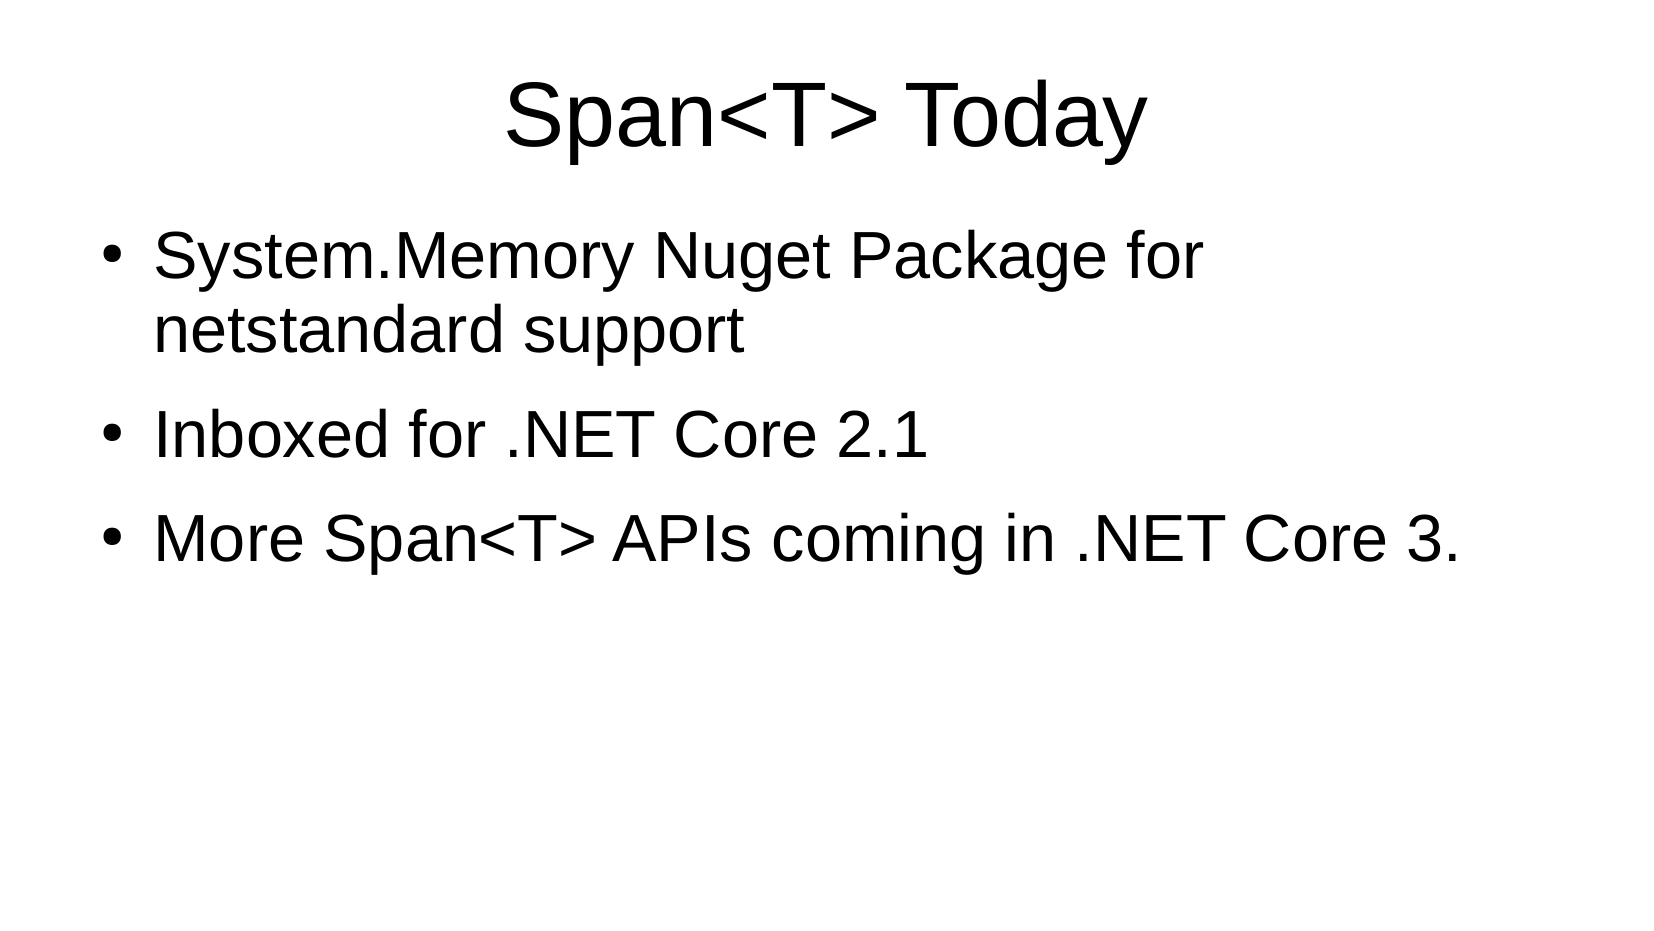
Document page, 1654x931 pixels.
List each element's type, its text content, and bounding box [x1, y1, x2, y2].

title Span<T> Today [82, 37, 1571, 193]
list System.Memory Nuget Package for netstandard support Inboxed for .NET Core 2.1 More Span<T> APIs coming in .NET Core 3. [82, 217, 1571, 758]
